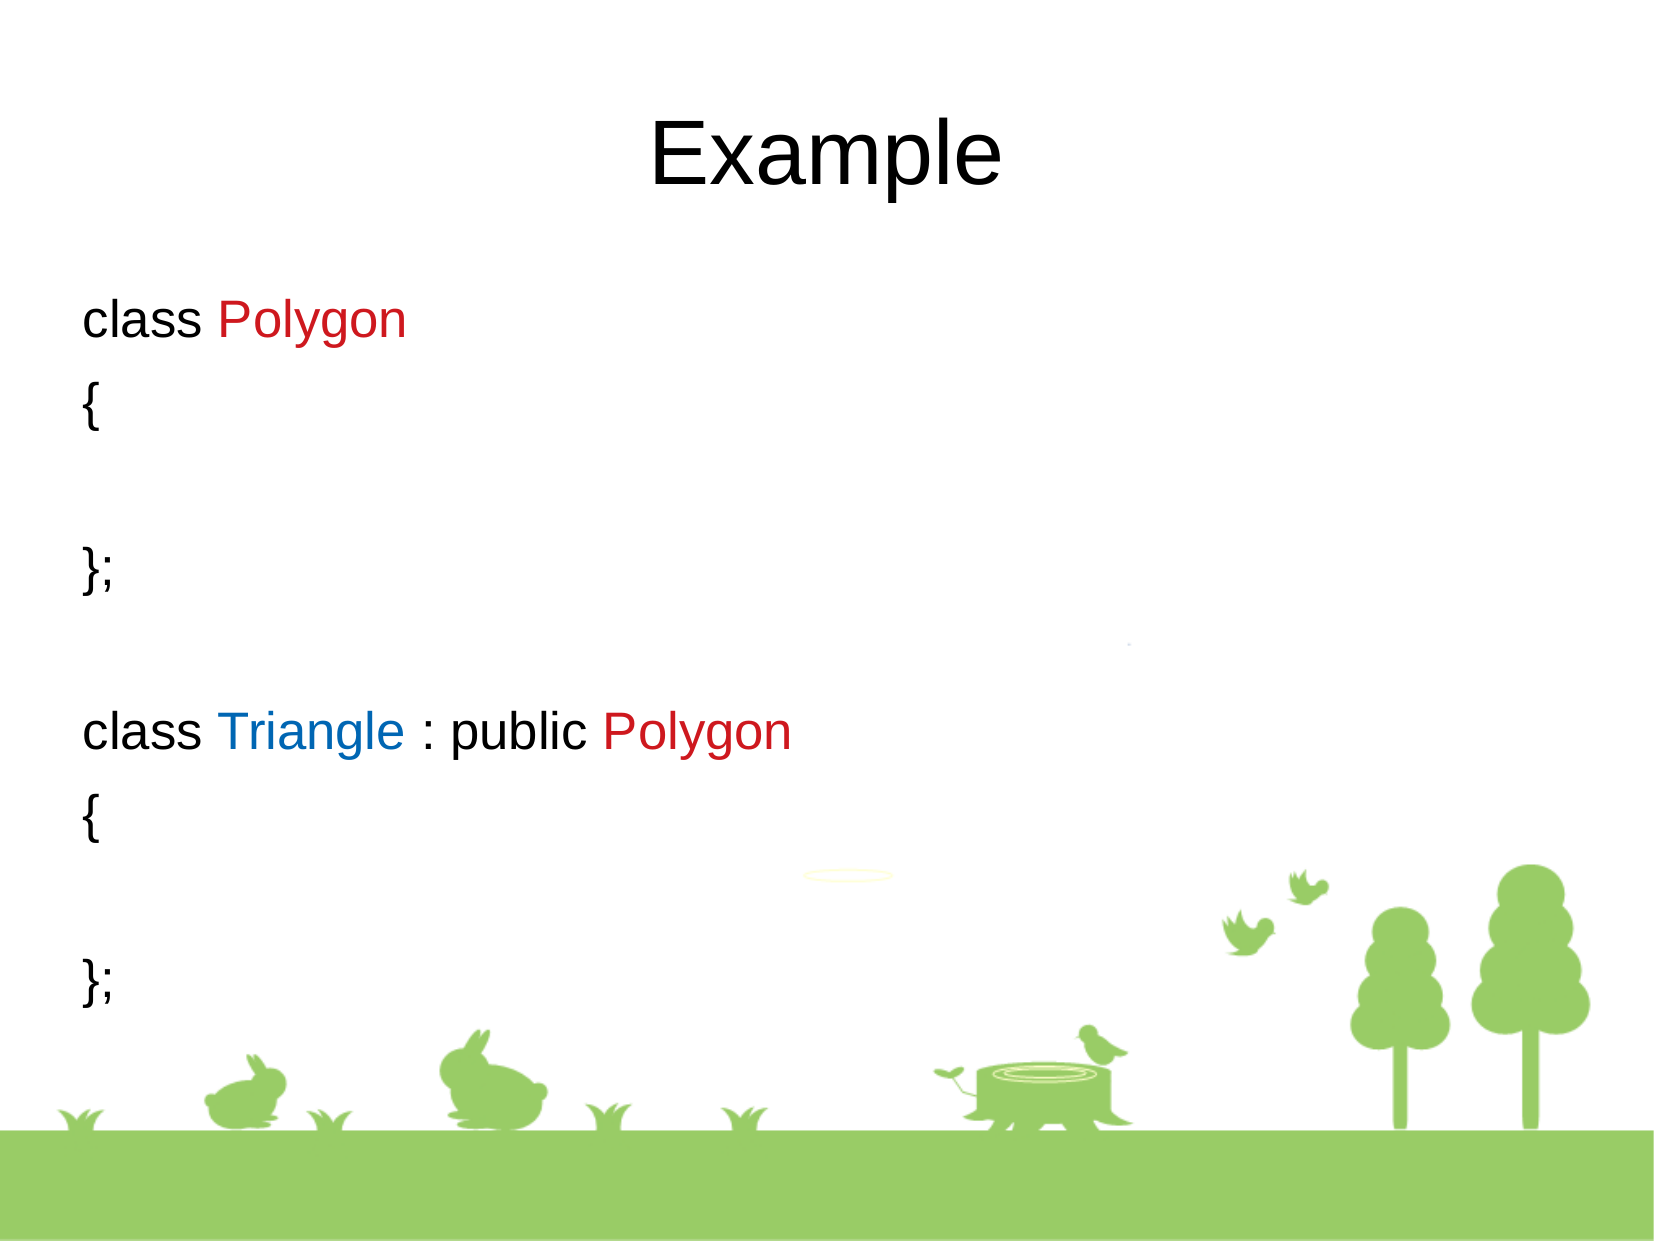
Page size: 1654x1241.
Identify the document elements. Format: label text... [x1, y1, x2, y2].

title Example [82, 49, 1571, 257]
picture [0, 0, 1654, 1241]
list class Polygon { }; class Triangle : public Polygon { }; [82, 290, 1571, 1010]
